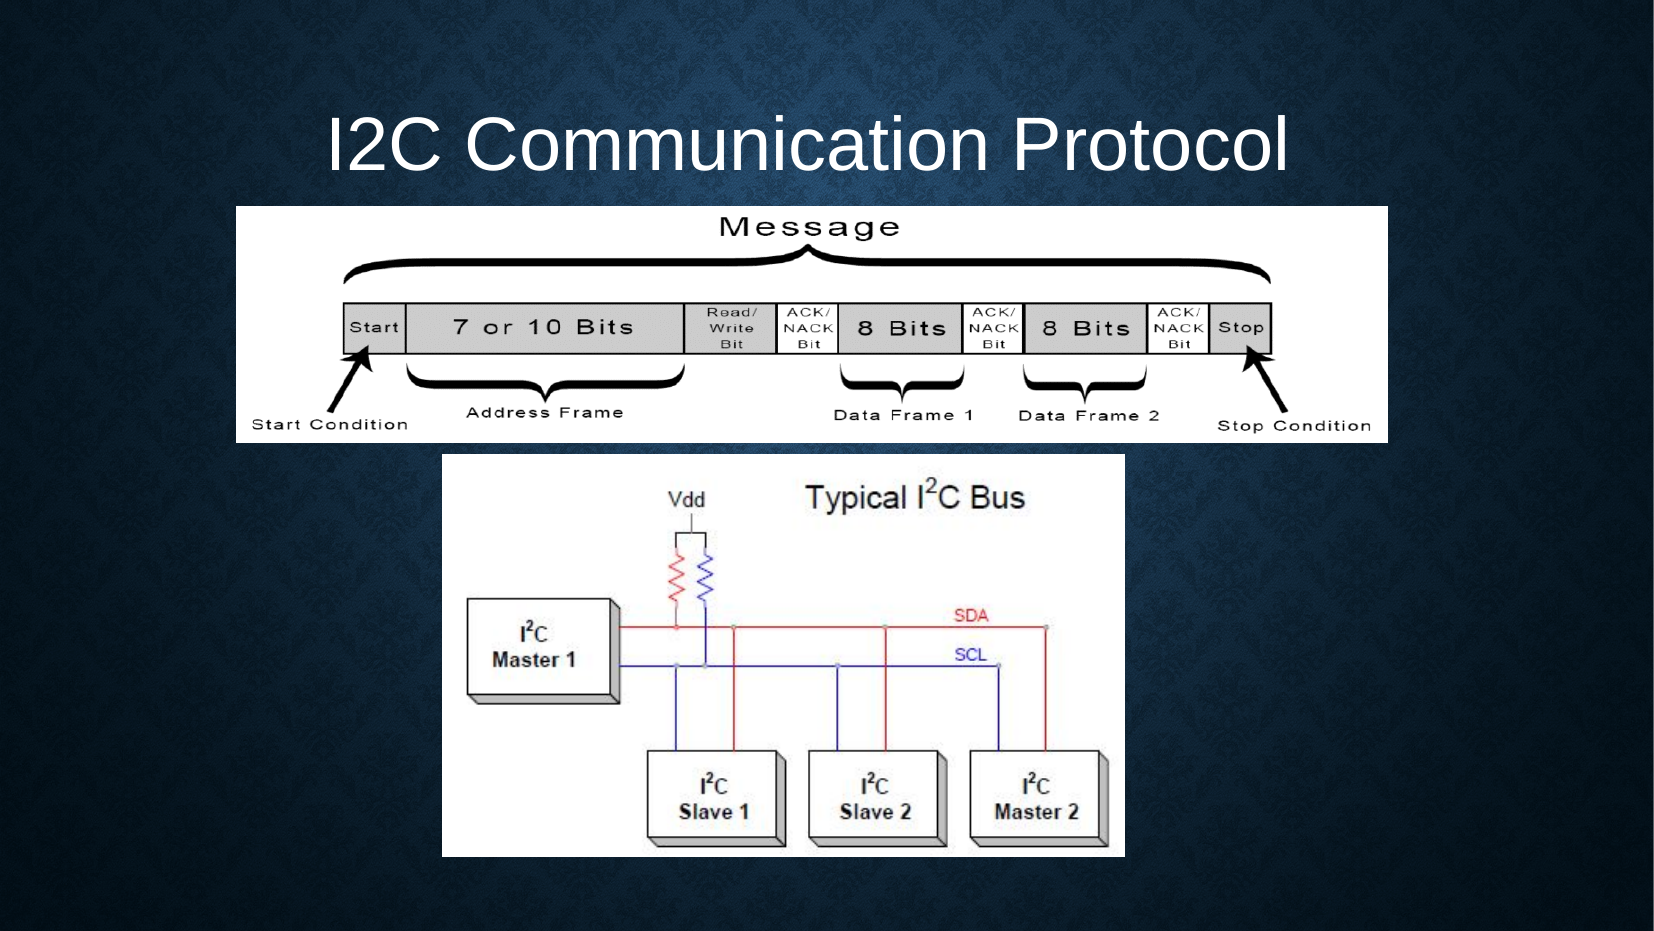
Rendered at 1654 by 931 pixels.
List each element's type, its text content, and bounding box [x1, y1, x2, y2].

picture [0, 0, 1654, 931]
title I2C Communication Protocol [88, 82, 1528, 207]
